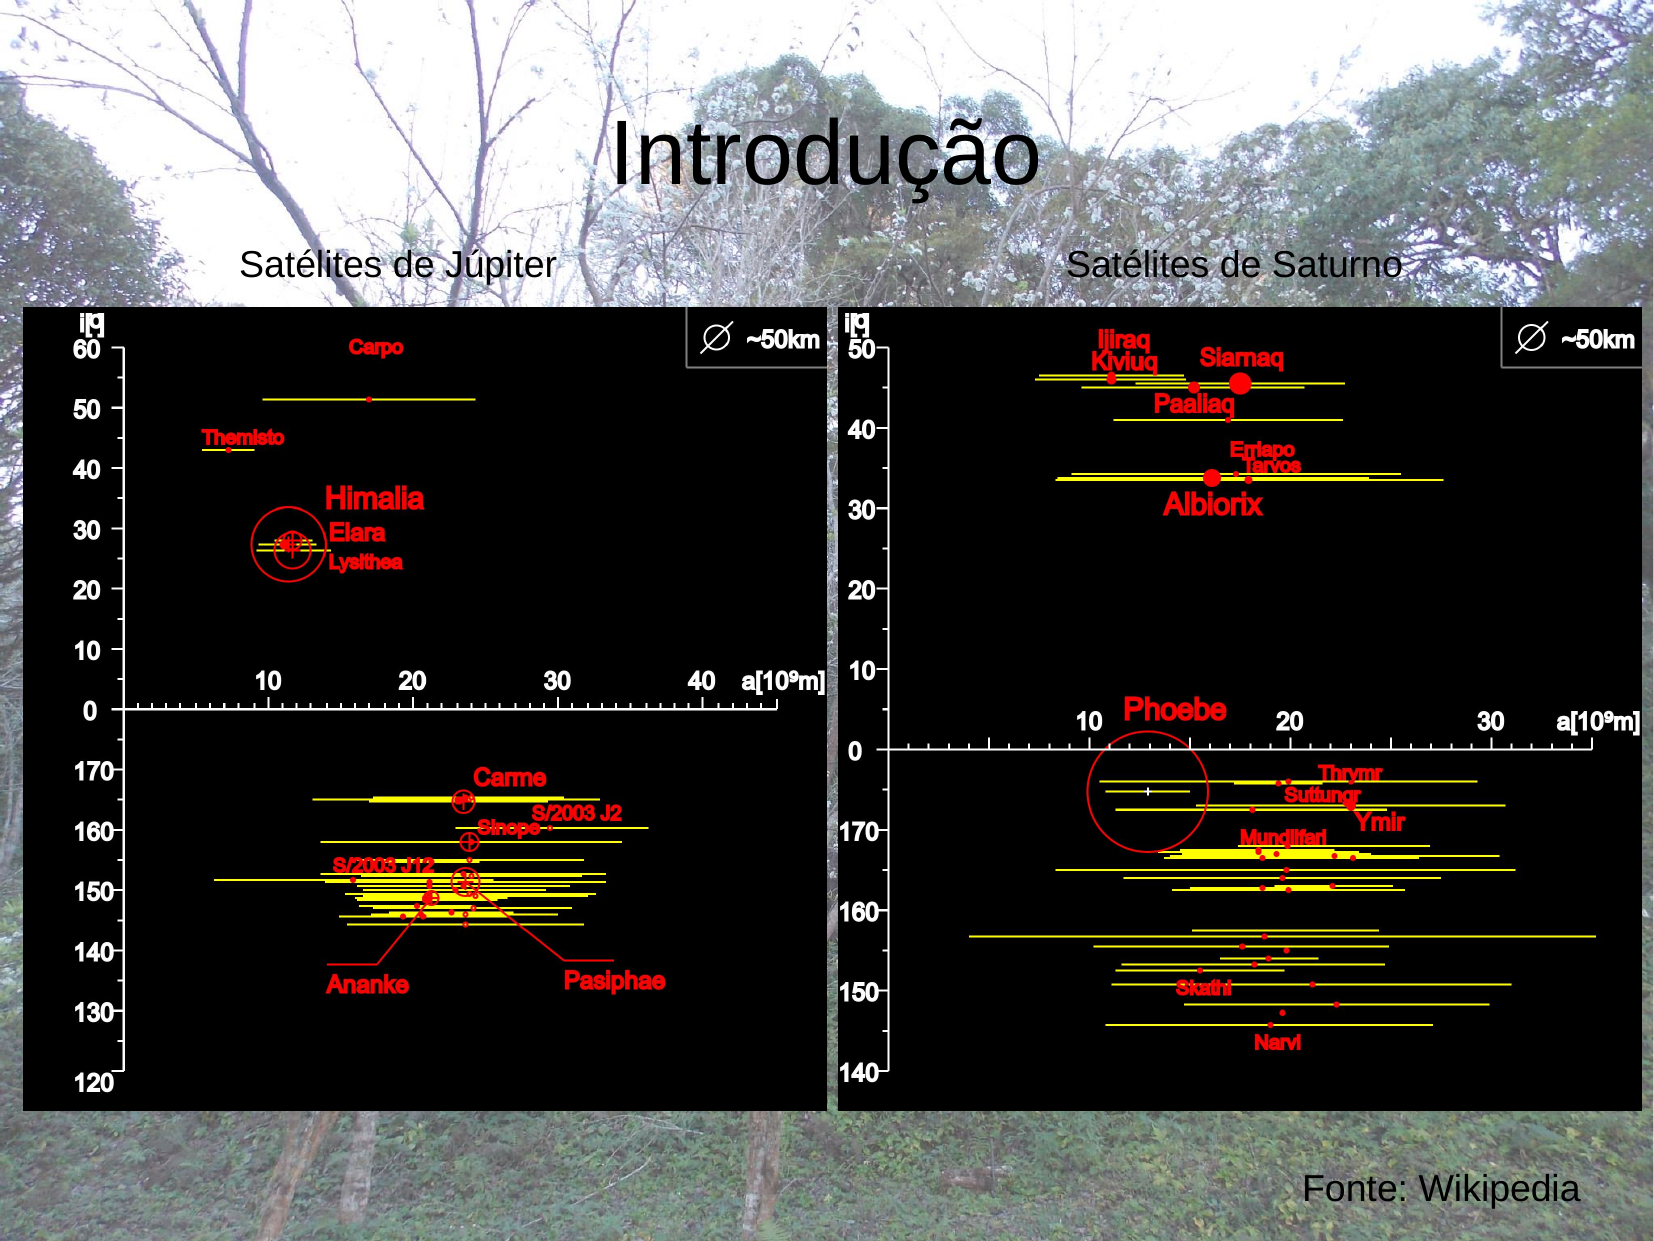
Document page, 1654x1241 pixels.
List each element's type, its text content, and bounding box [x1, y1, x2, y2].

title Introdução [82, 49, 1571, 257]
text_box Fonte: Wikipedia [1287, 1159, 1619, 1217]
text_box Satélites de Júpiter [224, 236, 591, 294]
text_box Satélites de Saturno [1051, 236, 1453, 294]
picture [0, 0, 1654, 1241]
